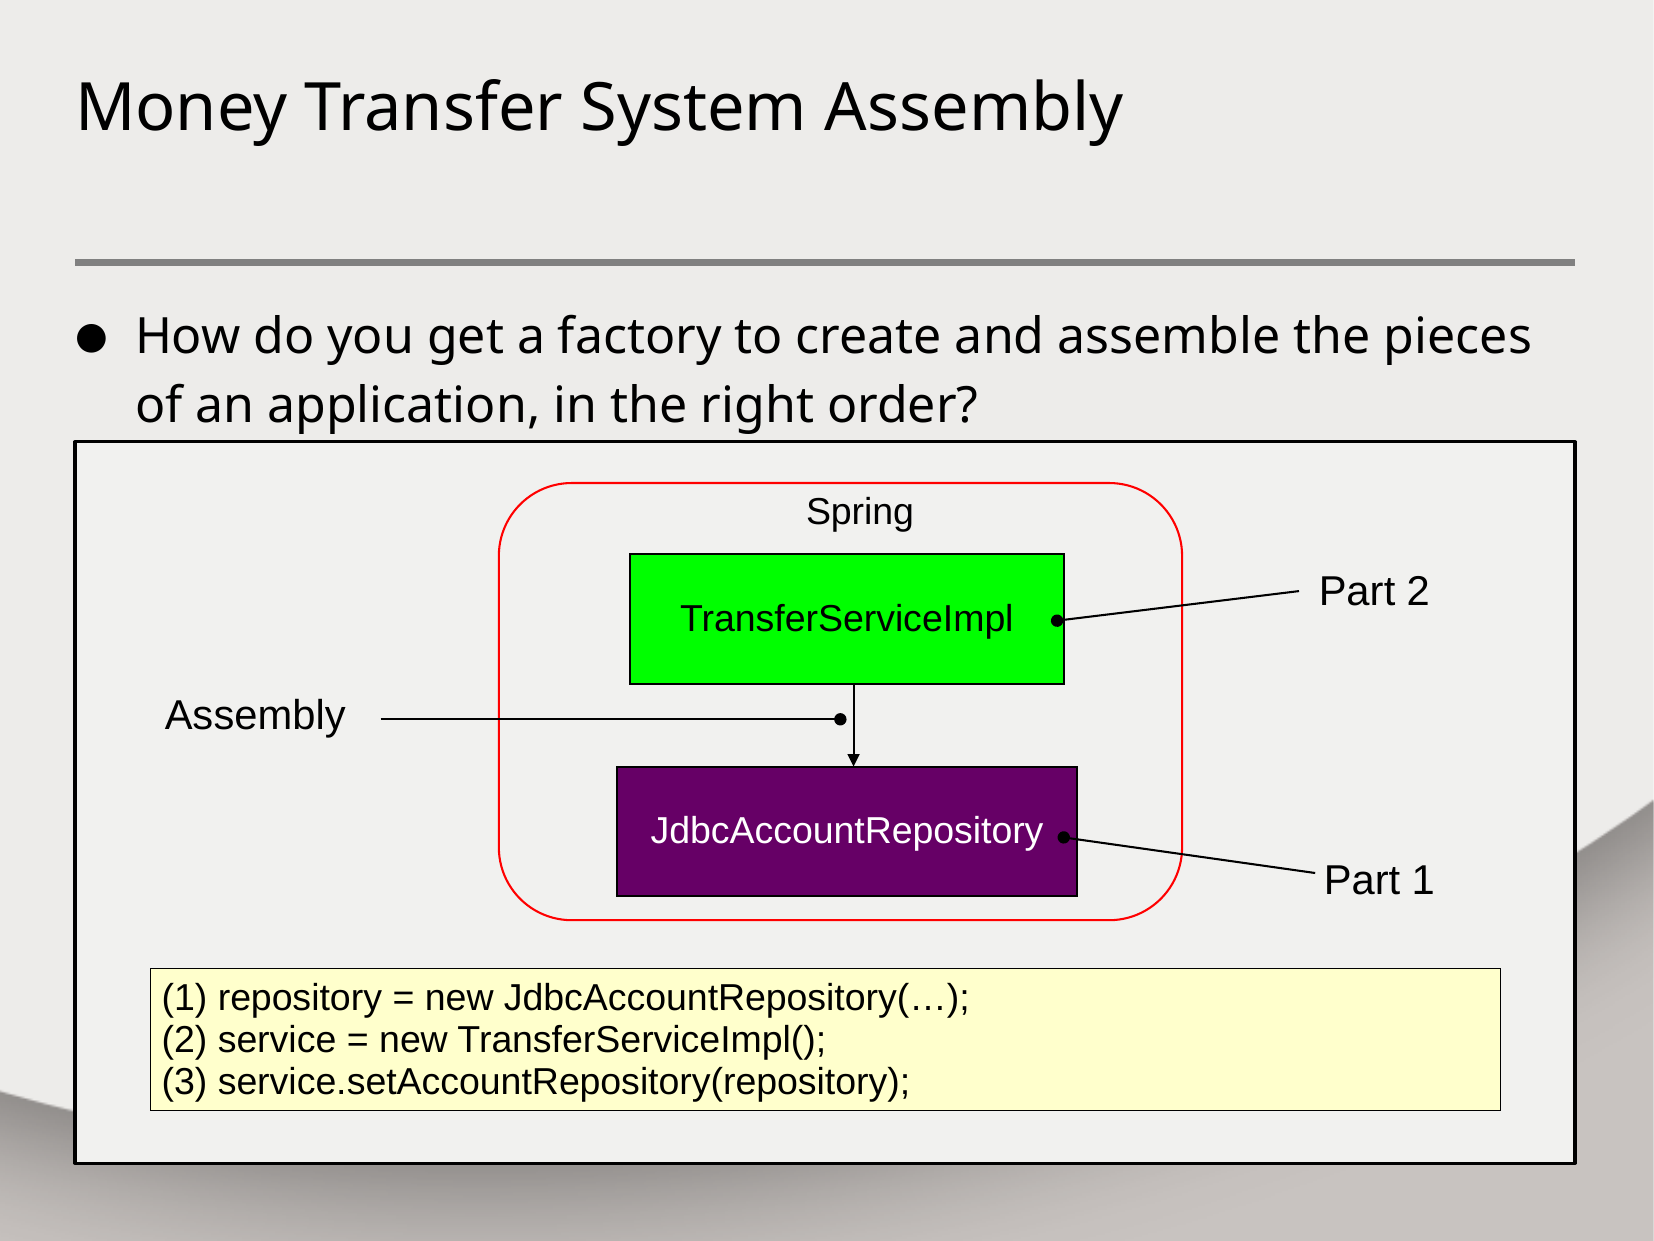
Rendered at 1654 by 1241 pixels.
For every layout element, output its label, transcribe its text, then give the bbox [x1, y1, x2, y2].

list How do you get a factory to create and assemble the pieces of an application, in the right order? [75, 300, 1576, 1163]
text_box (1) repository = new JdbcAccountRepository(…); (2) service = new TransferServiceImpl(); (3) service.setAccountRepository(repository); [150, 968, 1501, 1111]
title Money Transfer System Assembly [75, 75, 1576, 226]
picture [0, 0, 1654, 1241]
